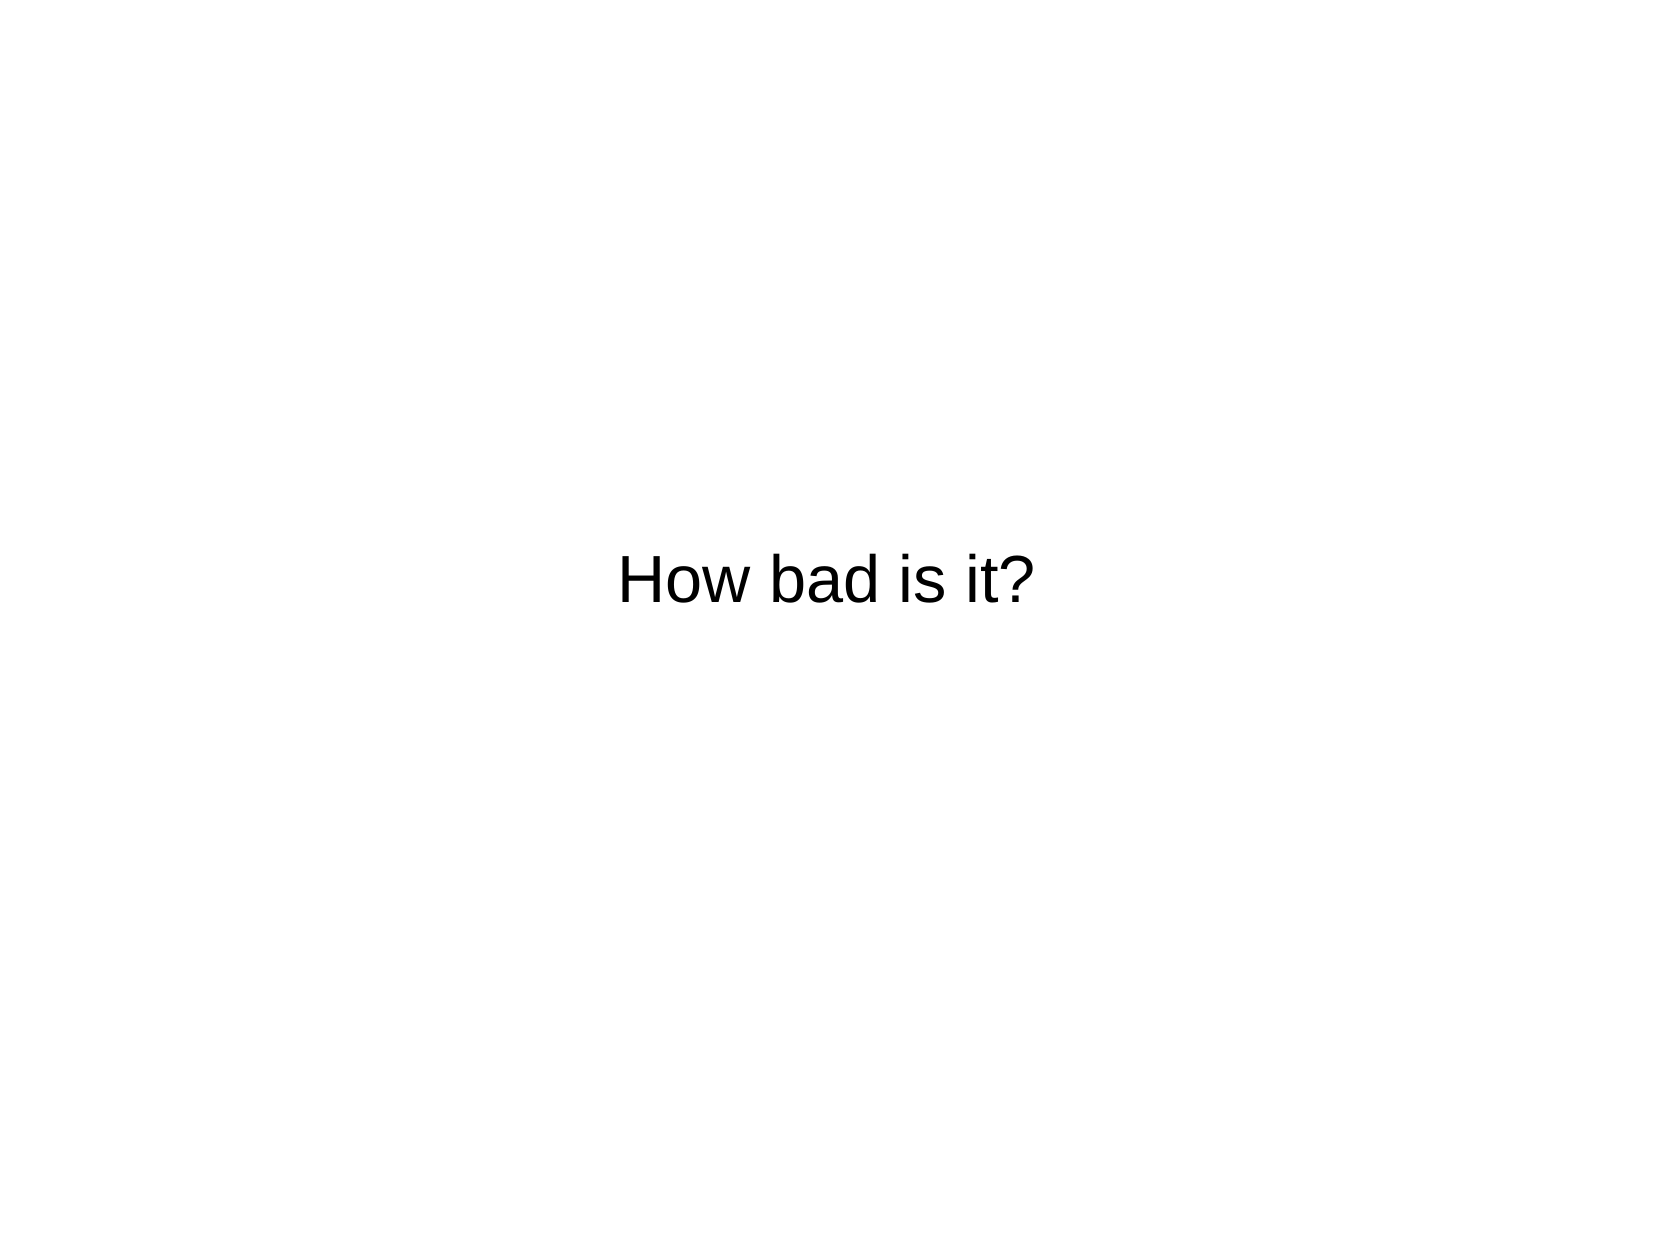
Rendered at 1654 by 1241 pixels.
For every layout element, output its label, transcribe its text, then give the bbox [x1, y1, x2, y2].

subtitle How bad is it? [82, 49, 1571, 1109]
